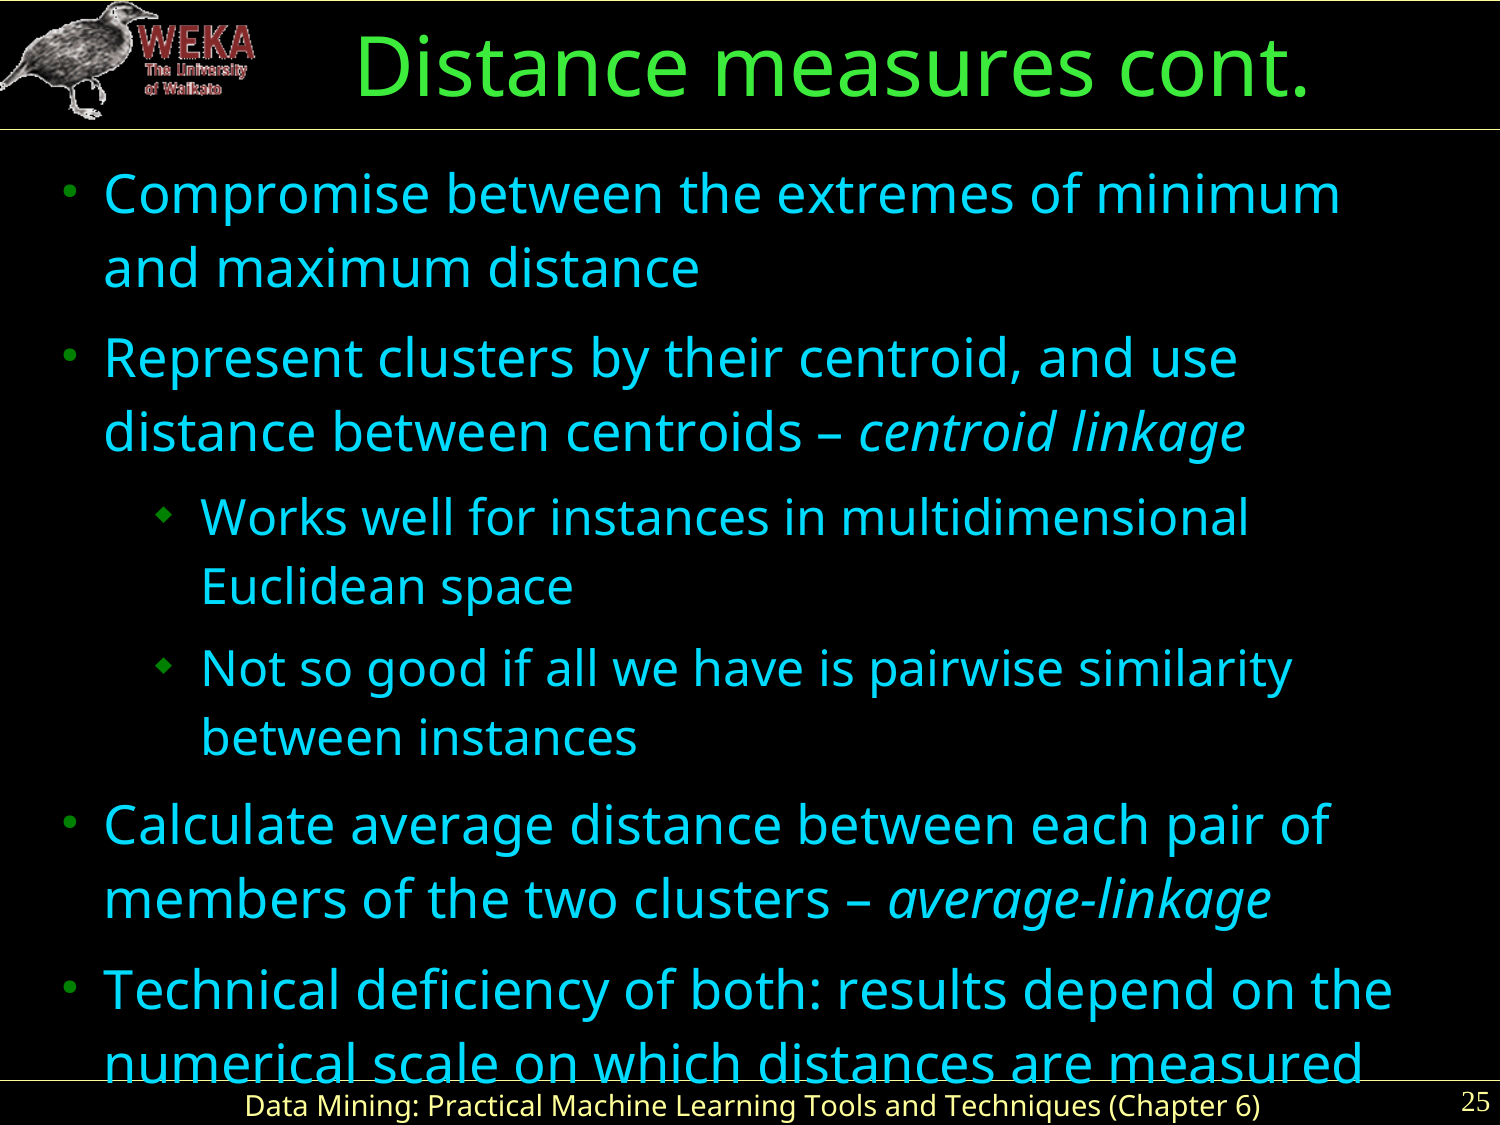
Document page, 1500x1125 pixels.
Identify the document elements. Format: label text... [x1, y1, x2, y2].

title Distance measures cont. [353, 0, 1429, 159]
picture [0, 1, 266, 129]
list Compromise between the extremes of minimum and maximum distance Represent clusters by their centroid, and use distance between centroids – centroid linkage Works well for instances in multidimensional Euclidean space Not so good if all we have is pairwise similarity between instances Calculate average distance between each pair of members of the two clusters – average-linkage Technical deficiency of both: results depend on the numerical scale on which distances are measured [61, 155, 1412, 1071]
